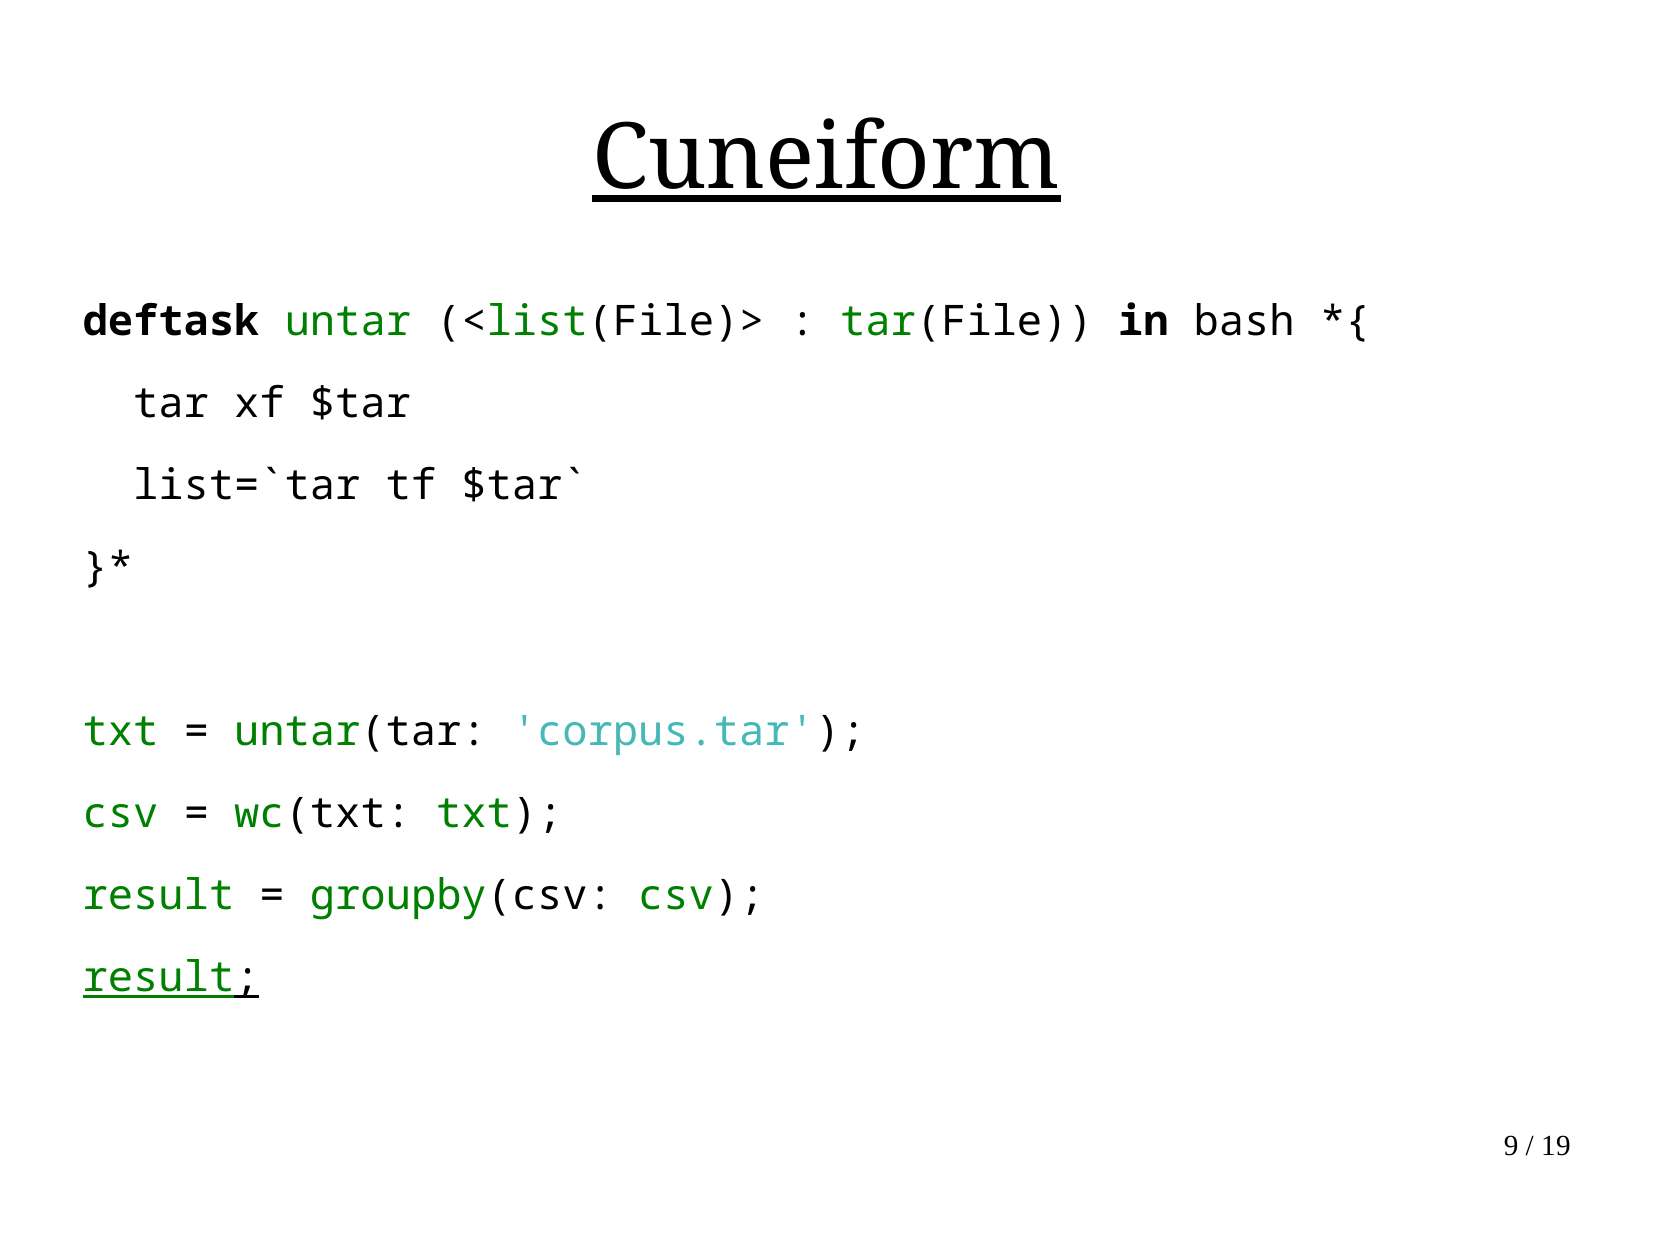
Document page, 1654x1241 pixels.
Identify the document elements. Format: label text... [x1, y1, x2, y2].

list deftask untar (<list(File)> : tar(File)) in bash *{ tar xf $tar list=`tar tf $tar` }* txt = untar(tar: 'corpus.tar'); csv = wc(txt: txt); result = groupby(csv: csv); result; [82, 290, 1571, 1010]
title Cuneiform [82, 49, 1571, 257]
